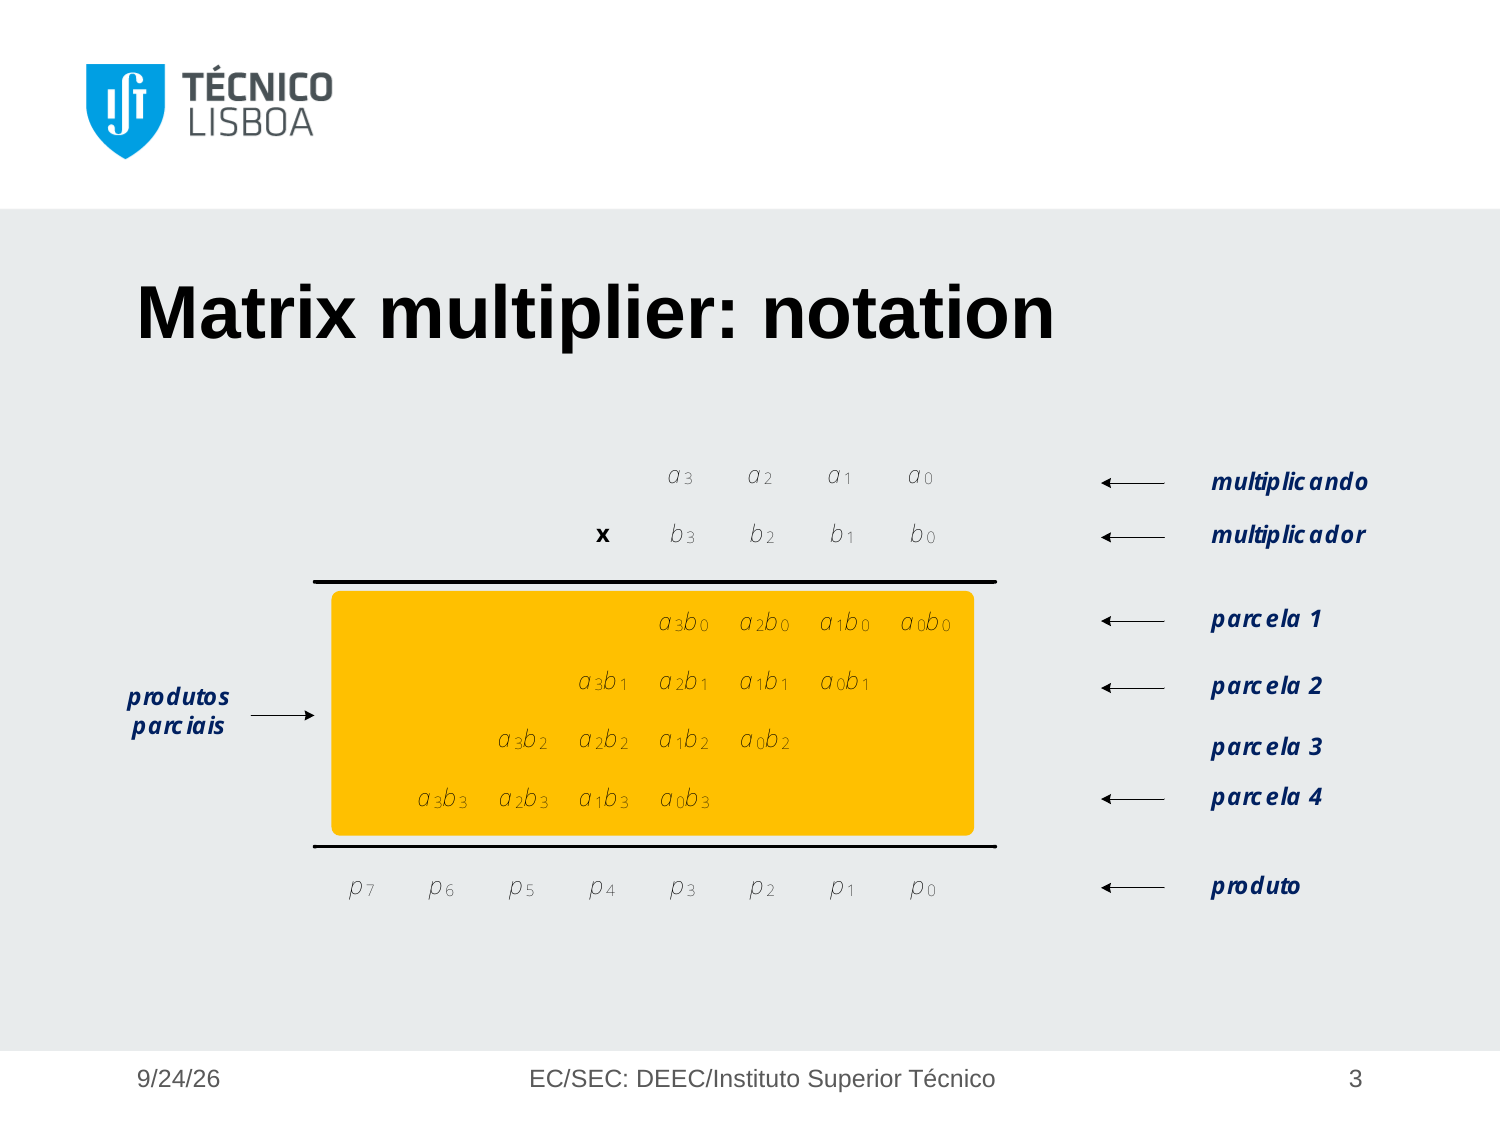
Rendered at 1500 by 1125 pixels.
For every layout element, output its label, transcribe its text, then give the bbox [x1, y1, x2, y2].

chart [117, 446, 1382, 927]
picture [0, 0, 1500, 1125]
title Matrix multiplier: notation [121, 237, 1378, 381]
slide_number <number> [1077, 1052, 1378, 1103]
slide_number 10/16/18 [121, 1052, 425, 1103]
footer EC/SEC: DEEC/Instituto Superior Técnico [512, 1052, 1021, 1103]
